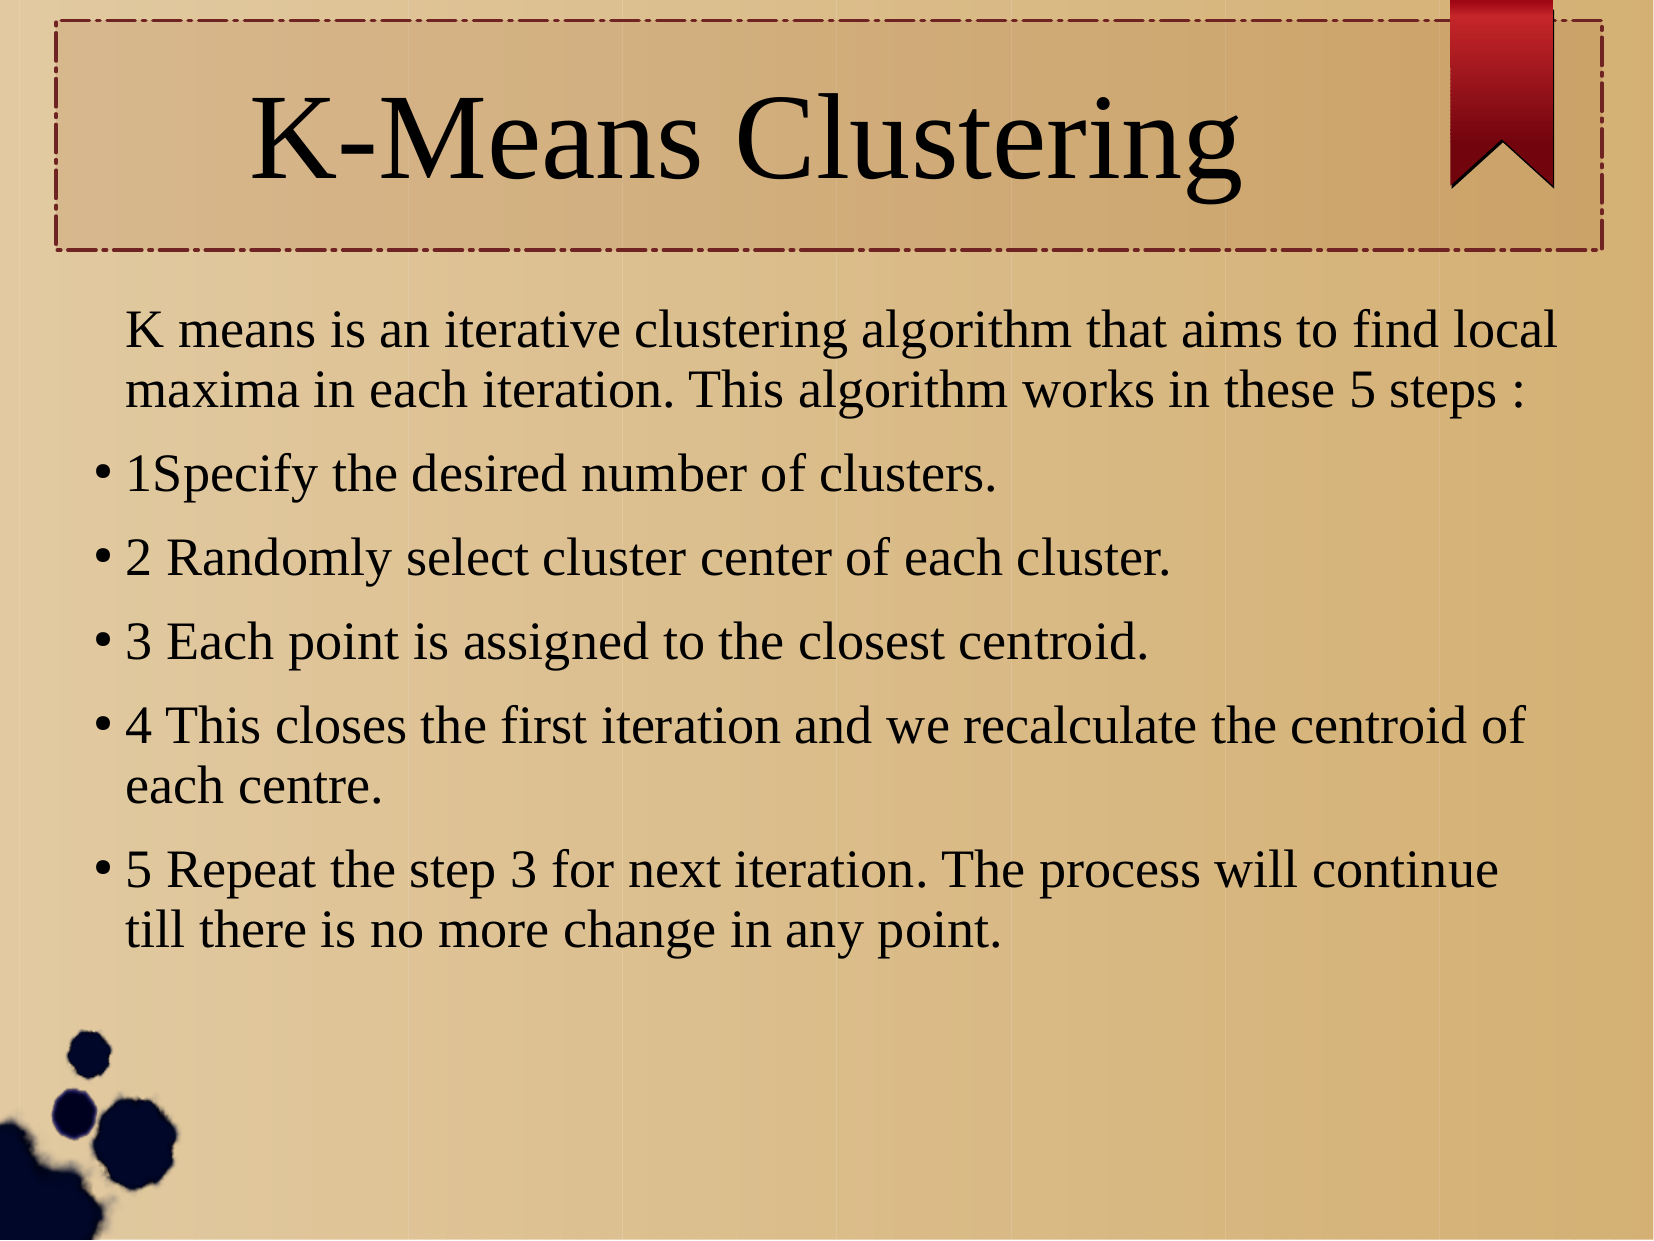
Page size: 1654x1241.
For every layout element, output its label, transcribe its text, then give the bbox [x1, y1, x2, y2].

title K-Means Clustering [82, 47, 1412, 229]
list K means is an iterative clustering algorithm that aims to find local maxima in each iteration. This algorithm works in these 5 steps : 1Specify the desired number of clusters. 2 Randomly select cluster center of each cluster. 3 Each point is assigned to the closest centroid. 4 This closes the first iteration and we recalculate the centroid of each centre. 5 Repeat the step 3 for next iteration. The process will continue till there is no more change in any point. [82, 299, 1571, 1019]
